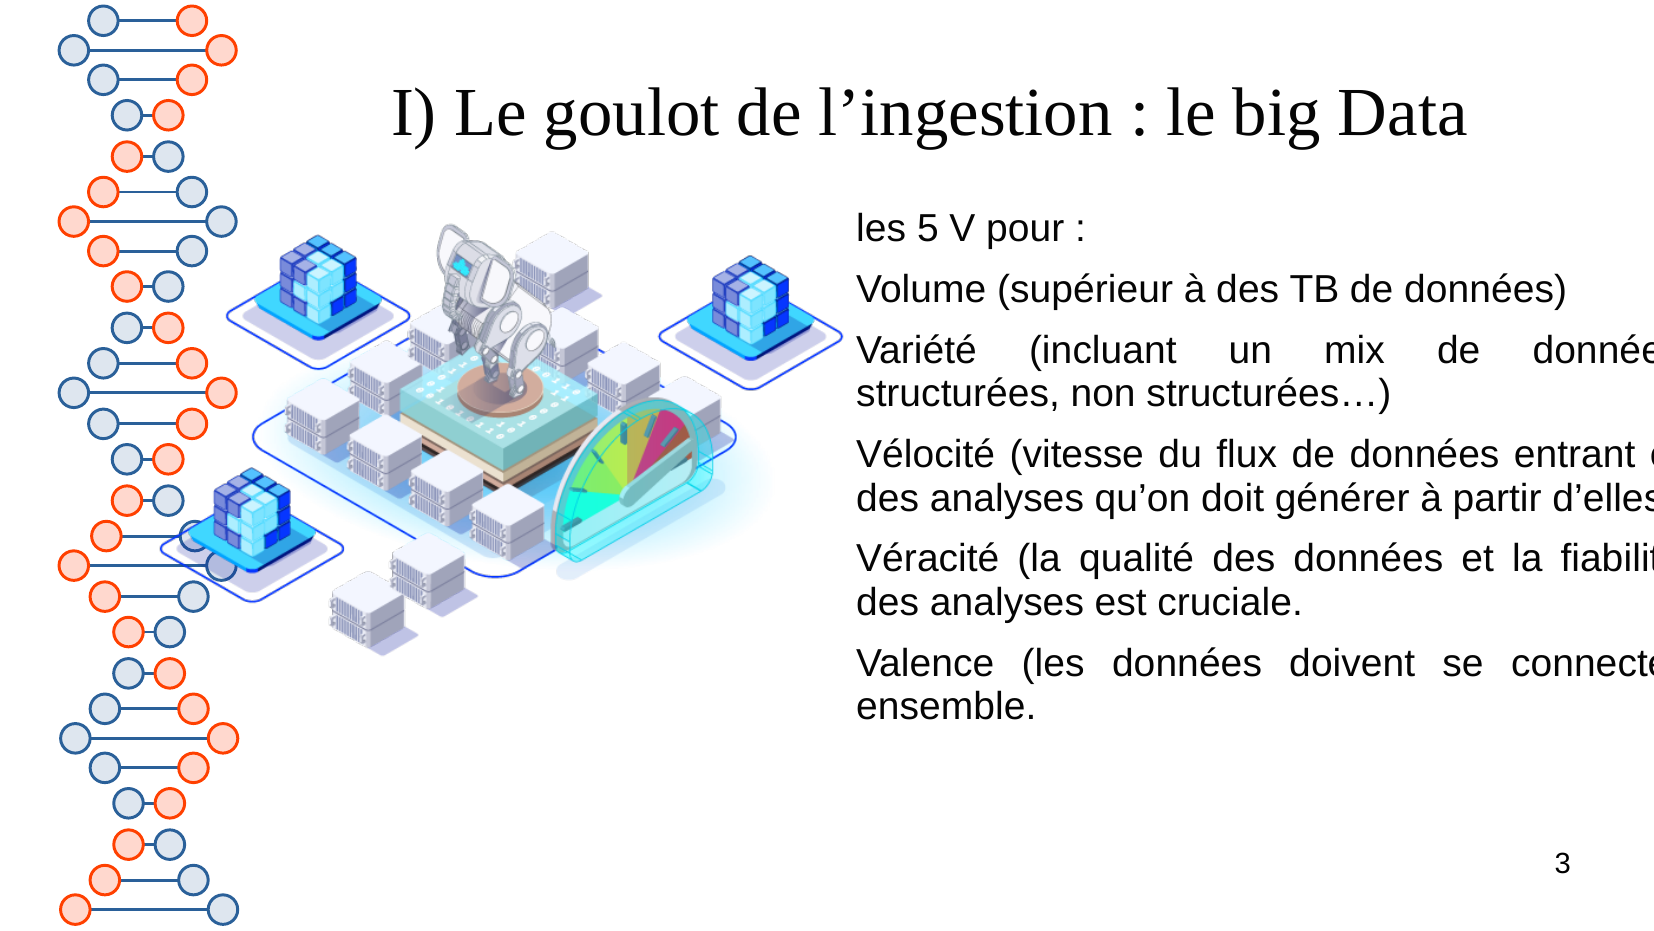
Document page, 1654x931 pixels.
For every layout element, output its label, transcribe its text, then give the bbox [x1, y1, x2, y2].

picture [147, 206, 855, 680]
list les 5 V pour : Volume (supérieur à des TB de données) Variété (incluant un mix de données structurées, non structurées…) Vélocité (vitesse du flux de données entrant et des analyses qu’on doit générer à partir d’elles) Véracité (la qualité des données et la fiabilité des analyses est cruciale. Valence (les données doivent se connecter ensemble. [856, 206, 1654, 768]
title I) Le goulot de l’ingestion : le big Data [265, 35, 1595, 189]
